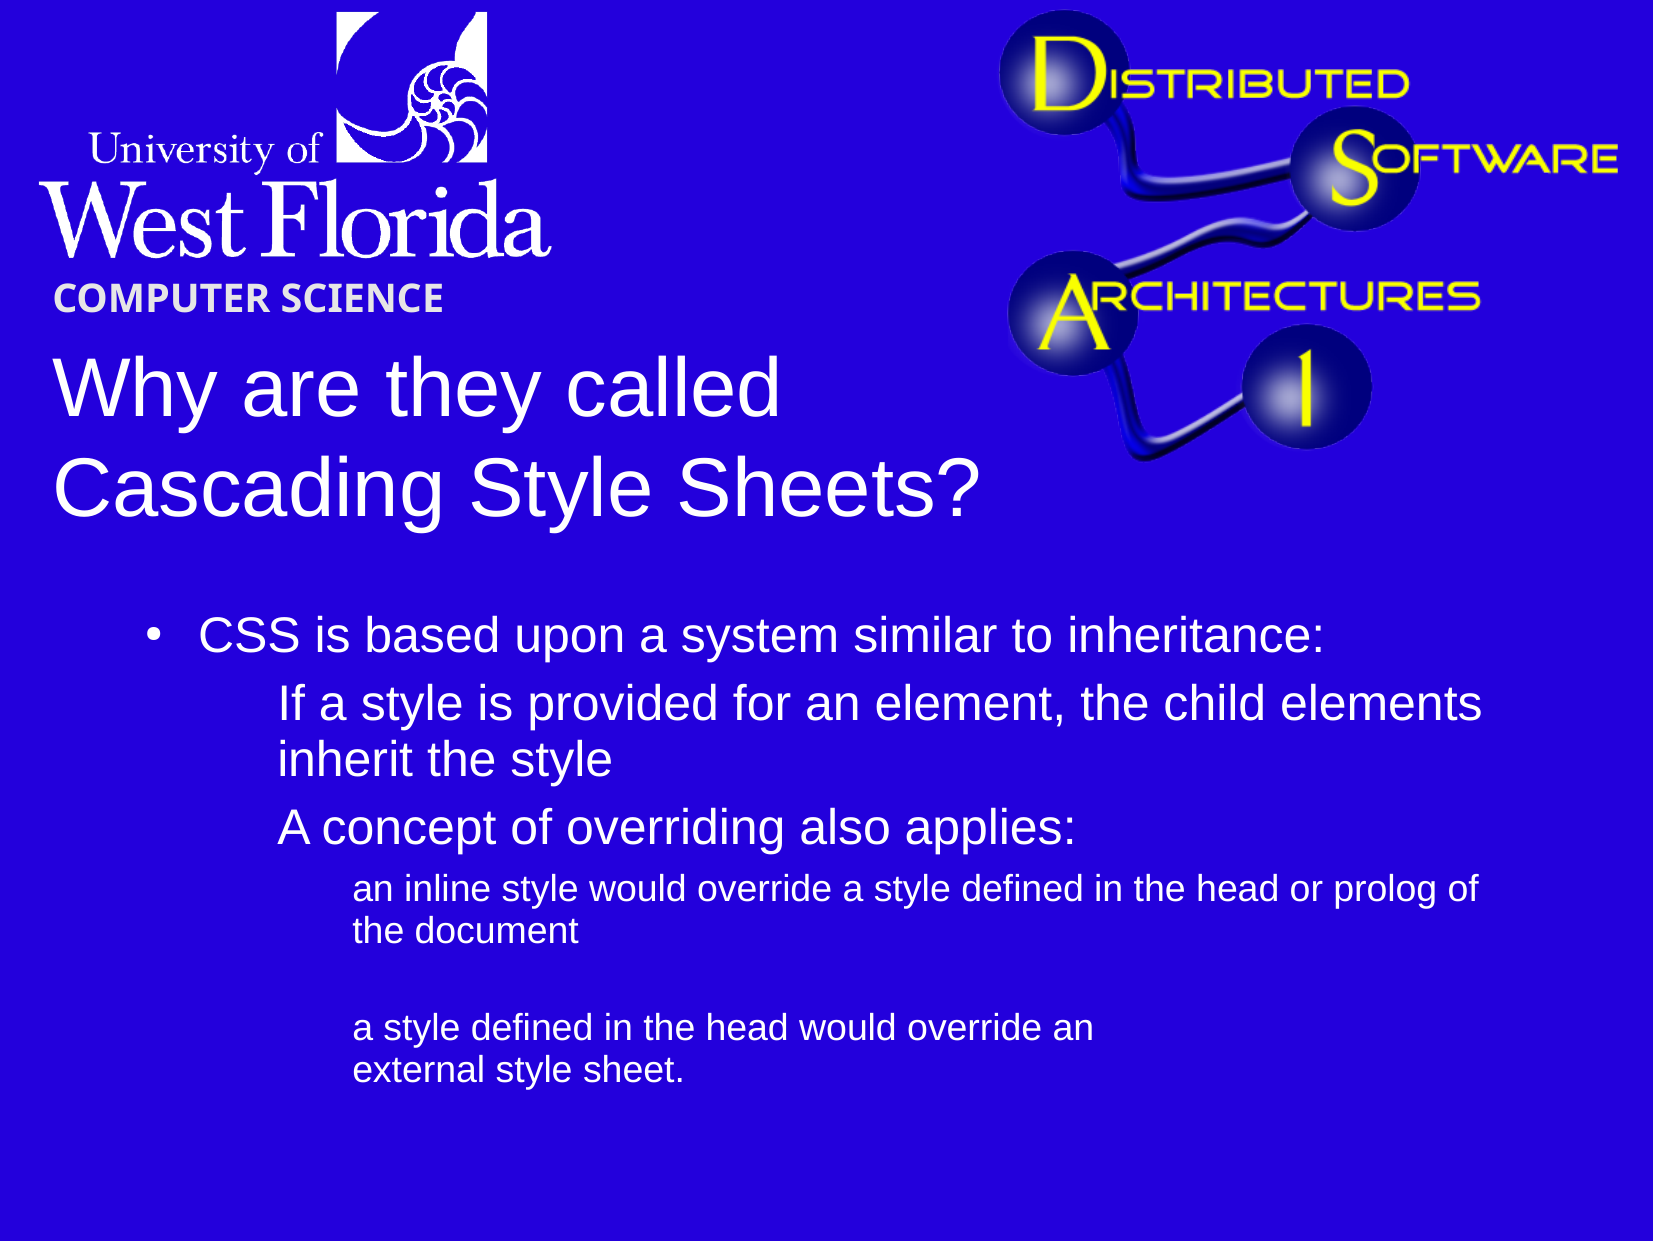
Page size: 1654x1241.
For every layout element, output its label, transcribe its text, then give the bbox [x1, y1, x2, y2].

text_box CSS is based upon a system similar to inheritance: If a style is provided for an element, the child elements inherit the style A concept of overriding also applies: an inline style would override a style defined in the head or prolog of the document a style defined in the head would override an external style sheet. [112, 600, 1538, 1098]
picture [37, 0, 559, 225]
title Why are they called Cascading Style Sheets? [37, 225, 1388, 541]
picture [910, 0, 1653, 506]
